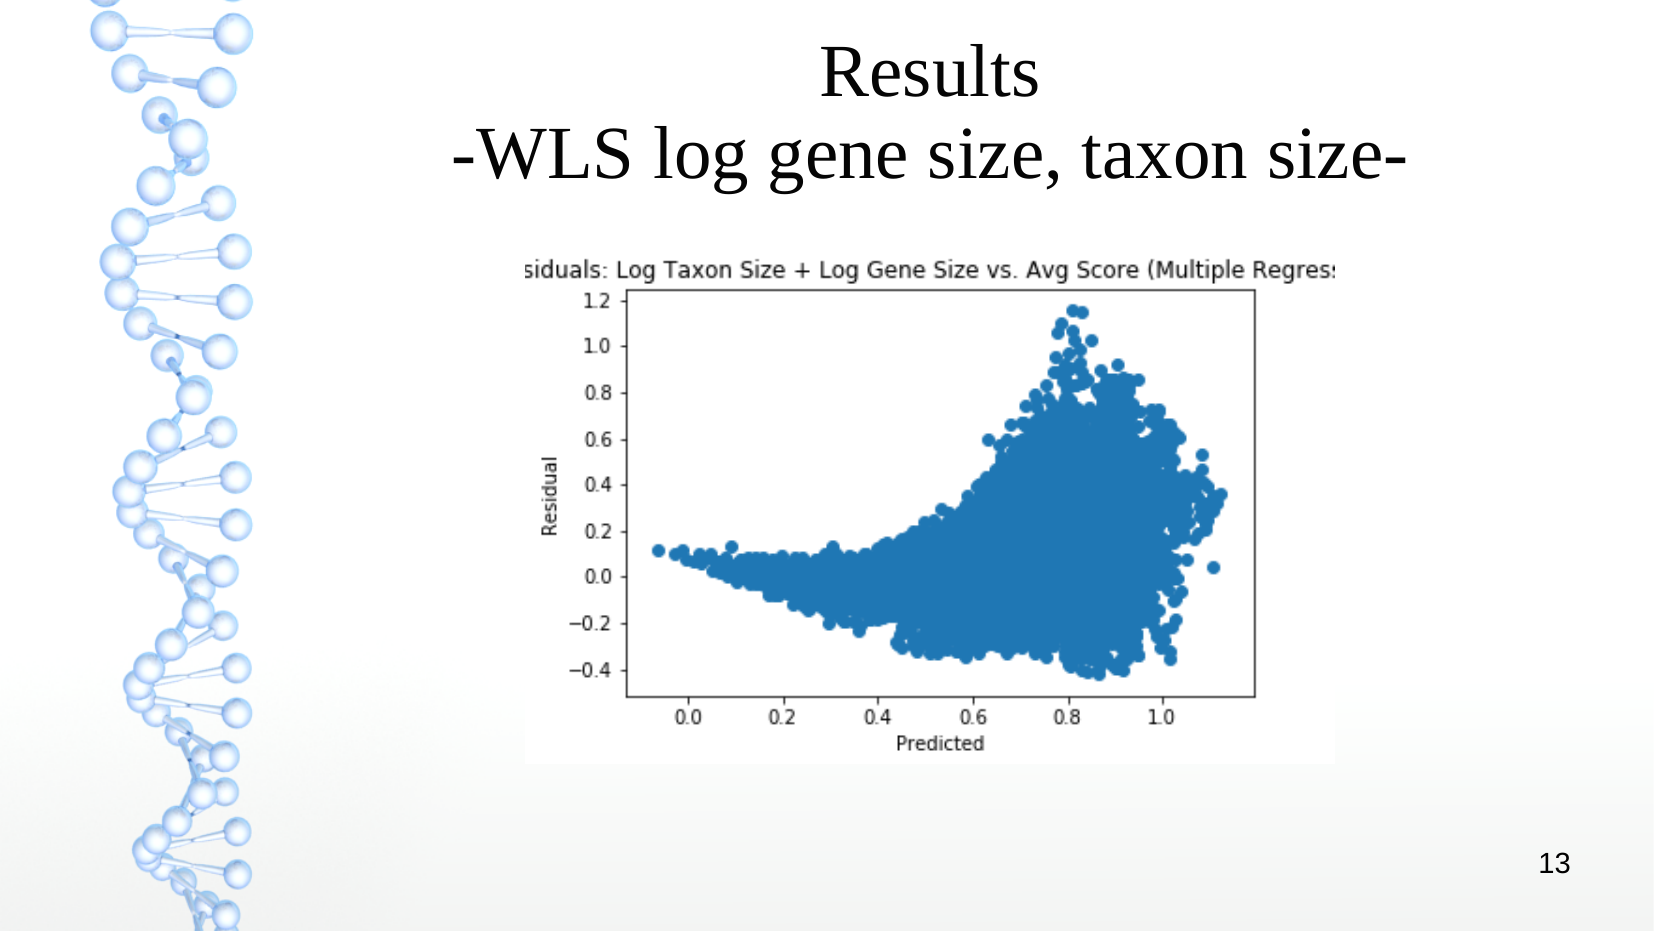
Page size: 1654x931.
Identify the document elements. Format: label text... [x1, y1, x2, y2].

title Results -WLS log gene size, taxon size- [265, 29, 1595, 196]
picture [0, 0, 1654, 931]
